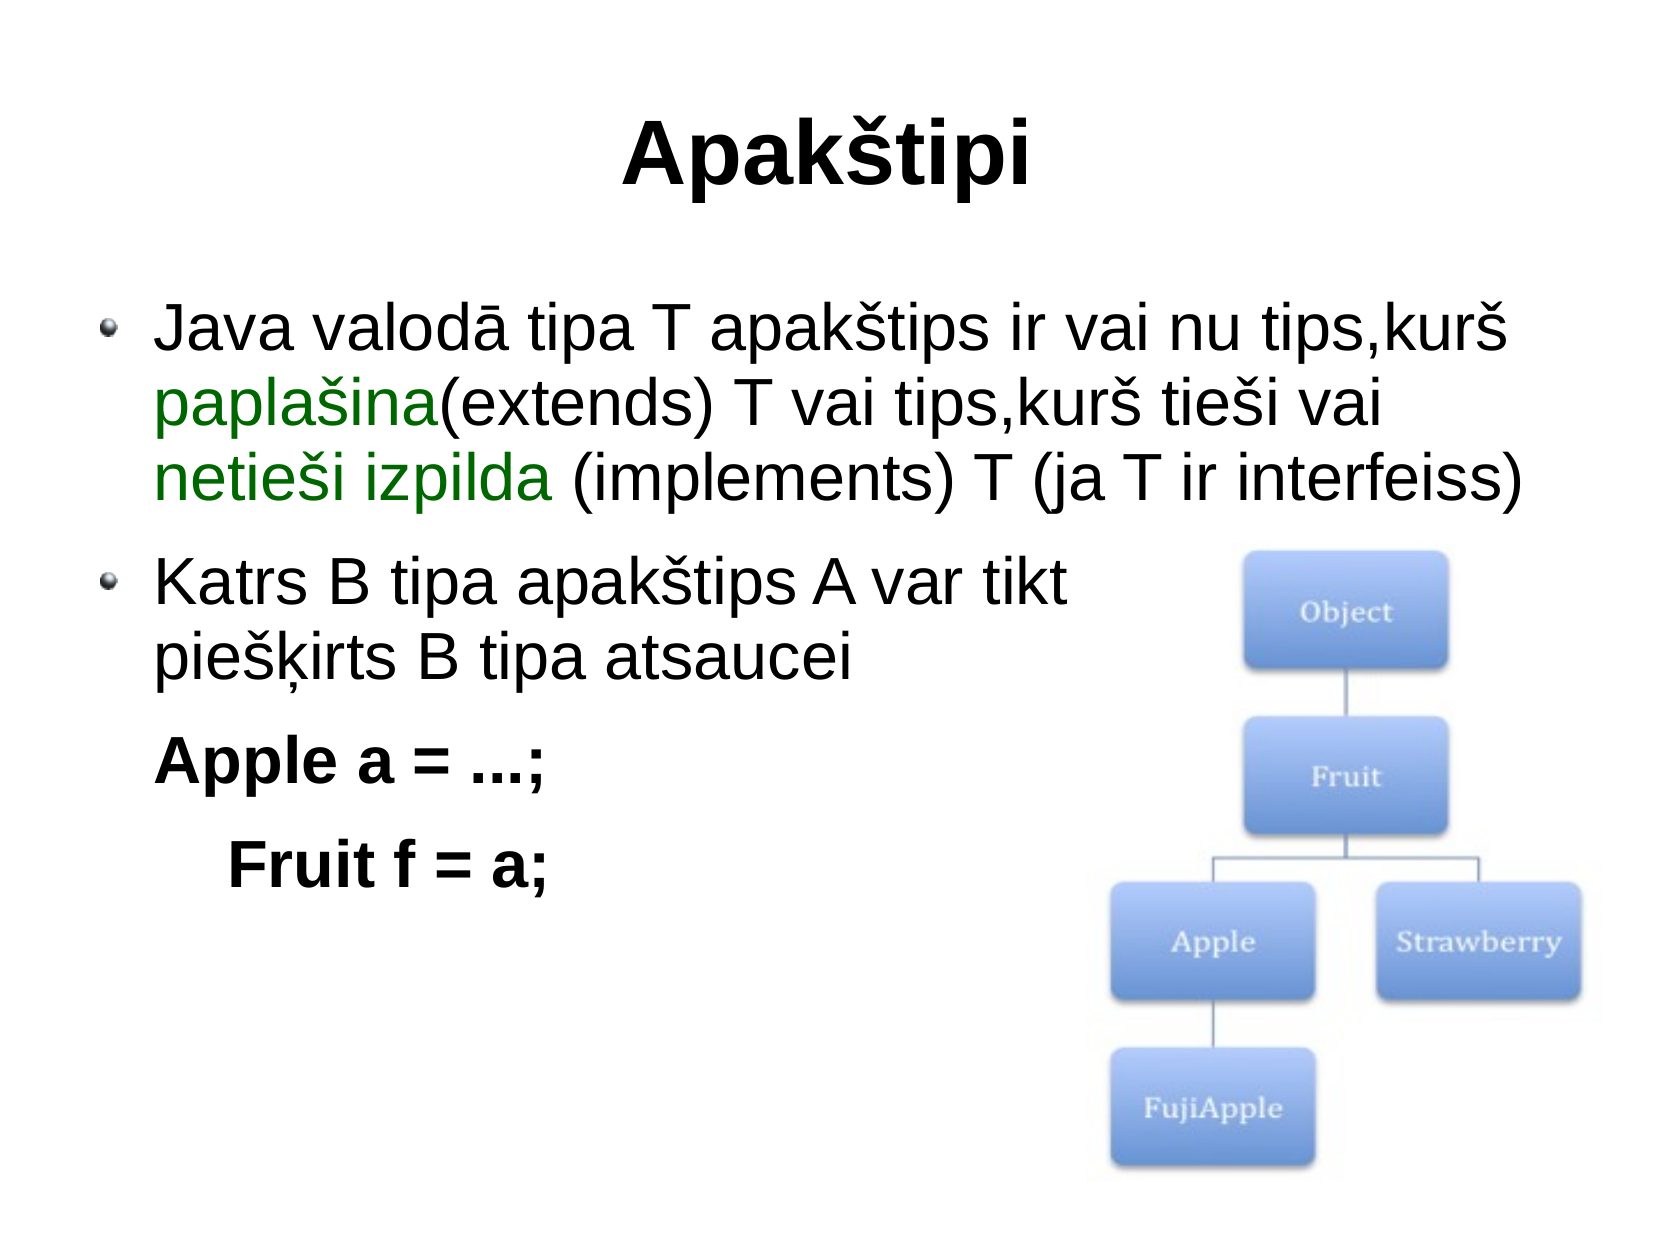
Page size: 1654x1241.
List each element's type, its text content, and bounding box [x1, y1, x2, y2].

picture [1086, 543, 1607, 1182]
list Java valodā tipa T apakštips ir vai nu tips,kurš paplašina(extends) T vai tips,kurš tieši vai netieši izpilda (implements) T (ja T ir interfeiss) Katrs B tipa apakštips A var tikt piešķirts B tipa atsaucei Apple a = ...; Fruit f = a; [82, 290, 1538, 1010]
title Apakštipi [82, 49, 1571, 257]
